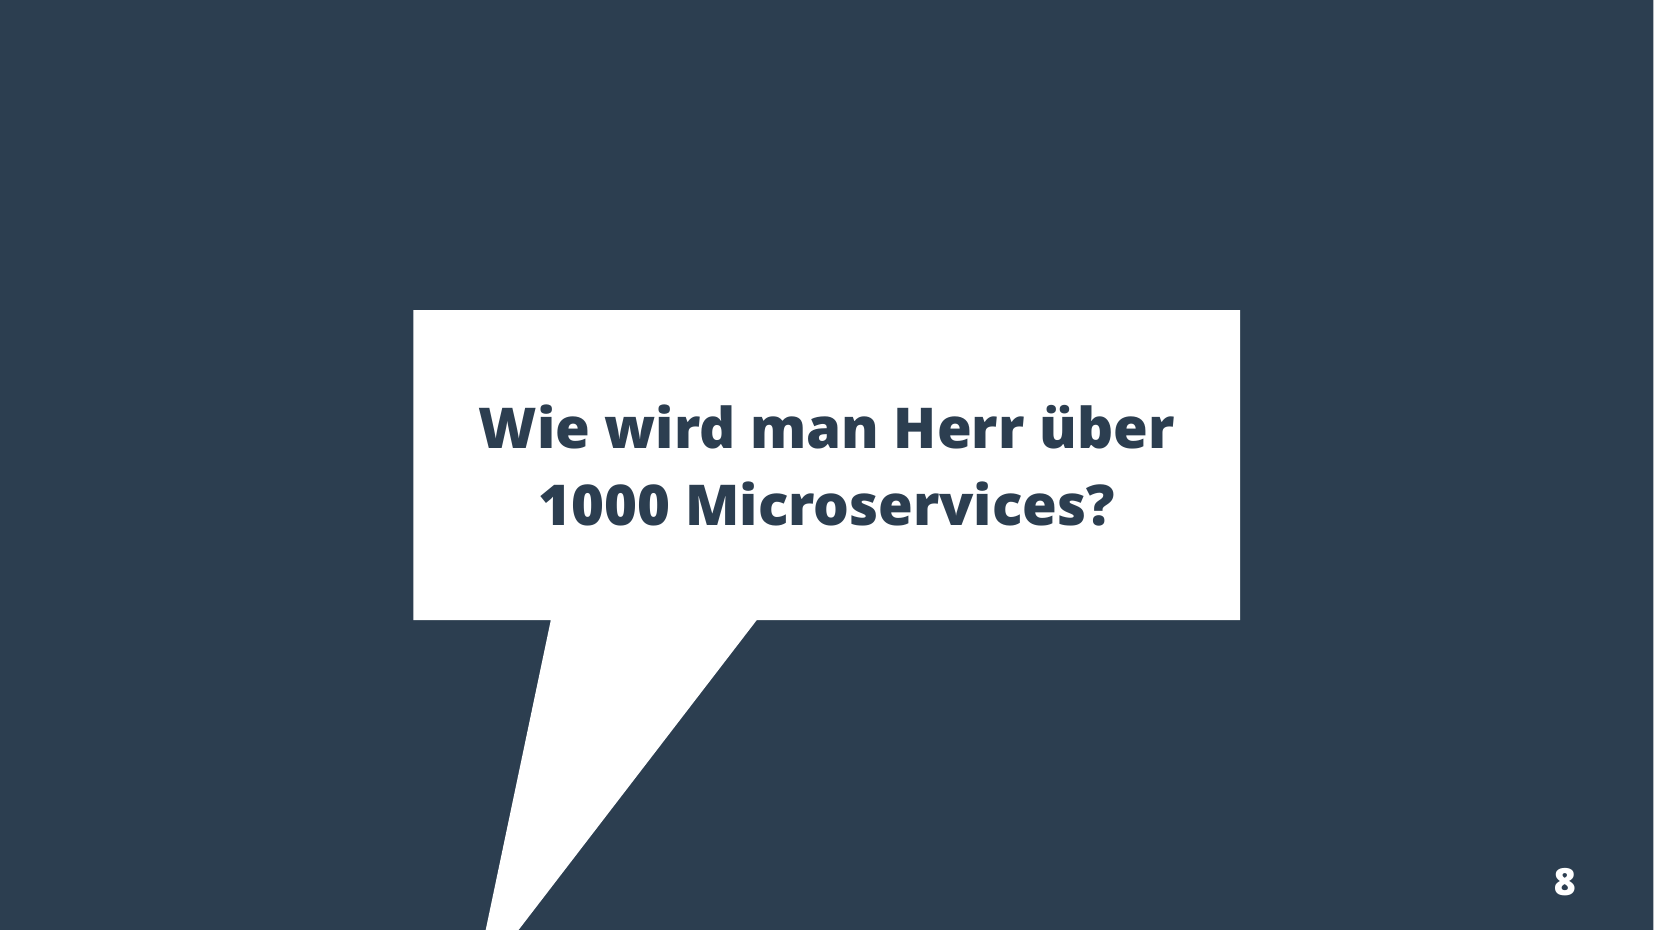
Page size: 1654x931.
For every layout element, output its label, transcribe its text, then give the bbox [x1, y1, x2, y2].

title Wie wird man Herr über 1000 Microservices? [442, 332, 1211, 598]
